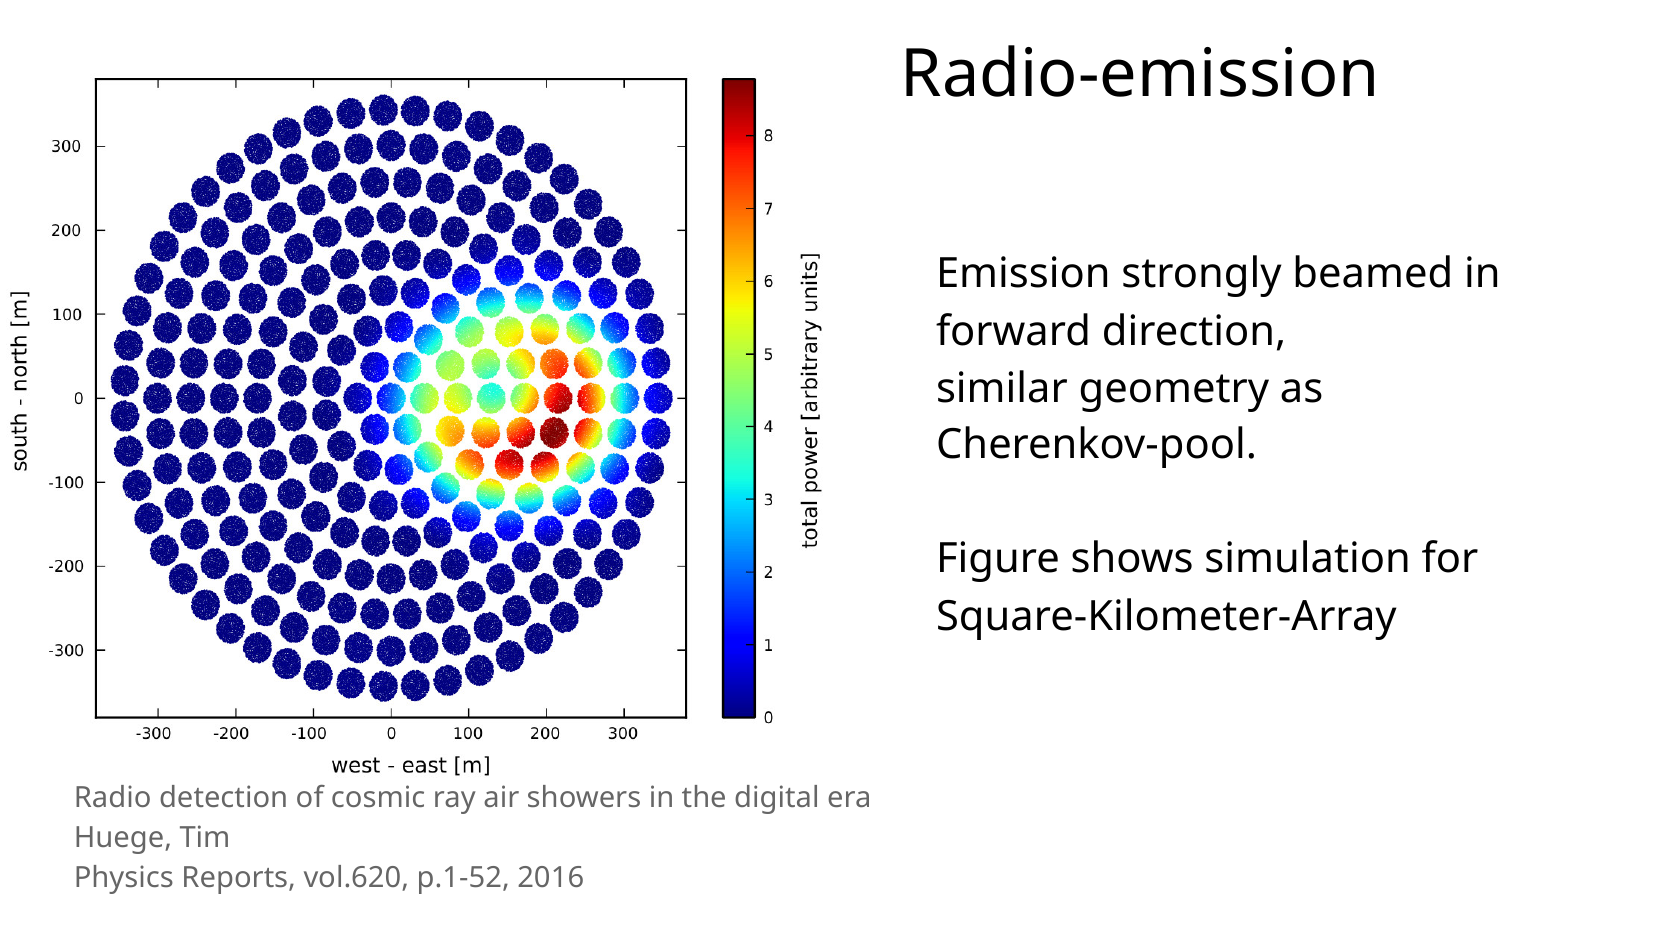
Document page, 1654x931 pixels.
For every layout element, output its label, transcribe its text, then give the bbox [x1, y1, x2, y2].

picture [0, 73, 827, 781]
text_box Radio-emission [885, 18, 1574, 145]
text_box Radio detection of cosmic ray air showers in the digital era Huege, Tim Physics Reports, vol.620, p.1-52, 2016 [59, 768, 1176, 931]
text_box Emission strongly beamed in forward direction, similar geometry as Cherenkov-pool. Figure shows simulation for Square-Kilometer-Array [921, 235, 1548, 739]
